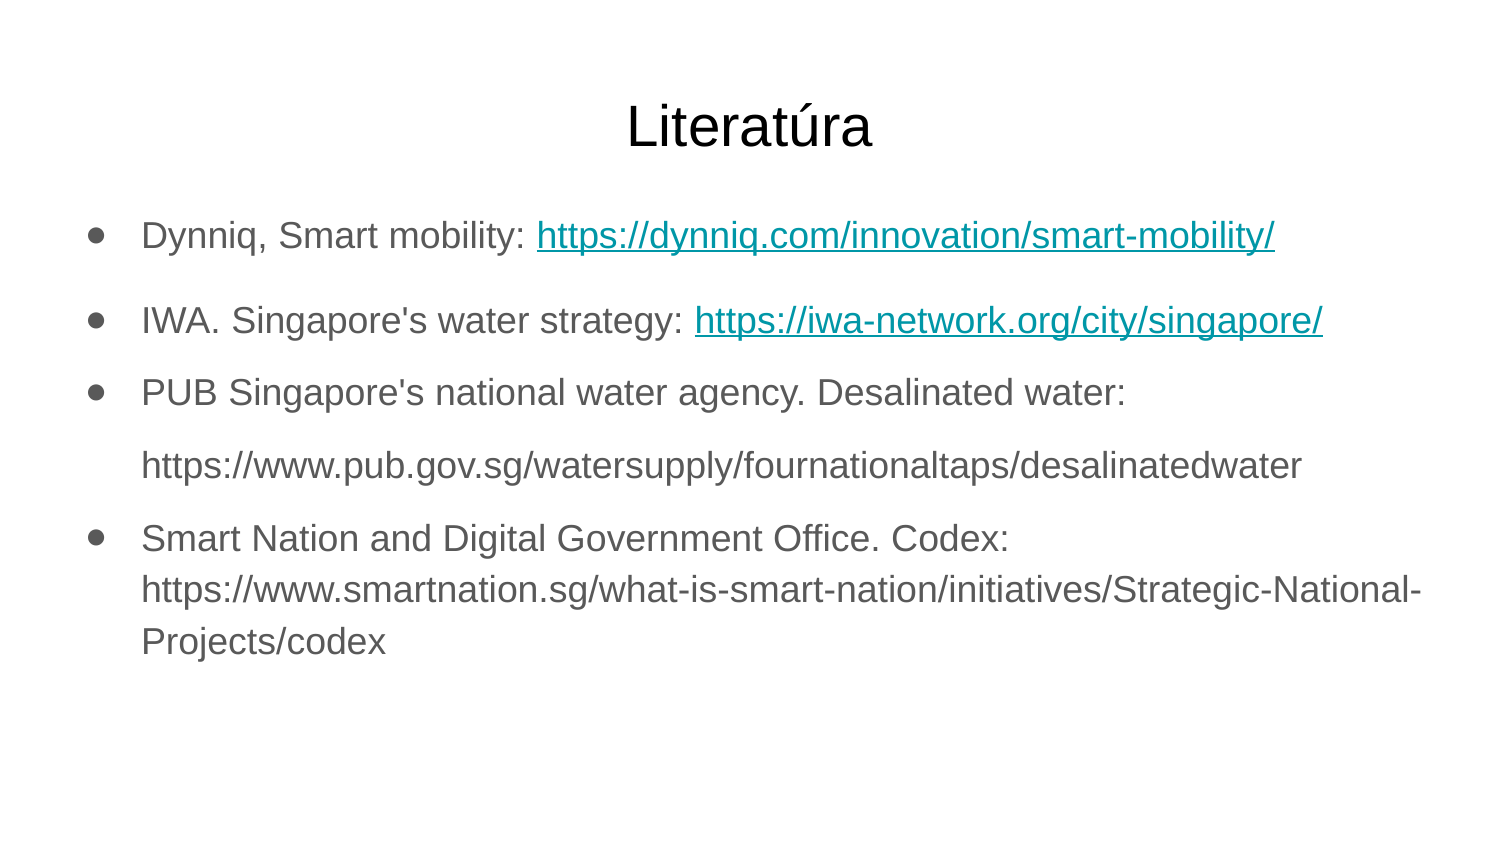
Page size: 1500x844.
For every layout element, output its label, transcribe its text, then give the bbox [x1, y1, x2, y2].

title Literatúra [51, 72, 1449, 167]
list Dynniq, Smart mobility: https://dynniq.com/innovation/smart-mobility/ IWA. Singapore's water strategy: https://iwa-network.org/city/singapore/ PUB Singapore's national water agency. Desalinated water: https://www.pub.gov.sg/watersupply/fournationaltaps/desalinatedwater Smart Nation and Digital Government Office. Codex: https://www.smartnation.sg/what-is-smart-nation/initiatives/Strategic-National-Projects/codex [51, 189, 1449, 750]
